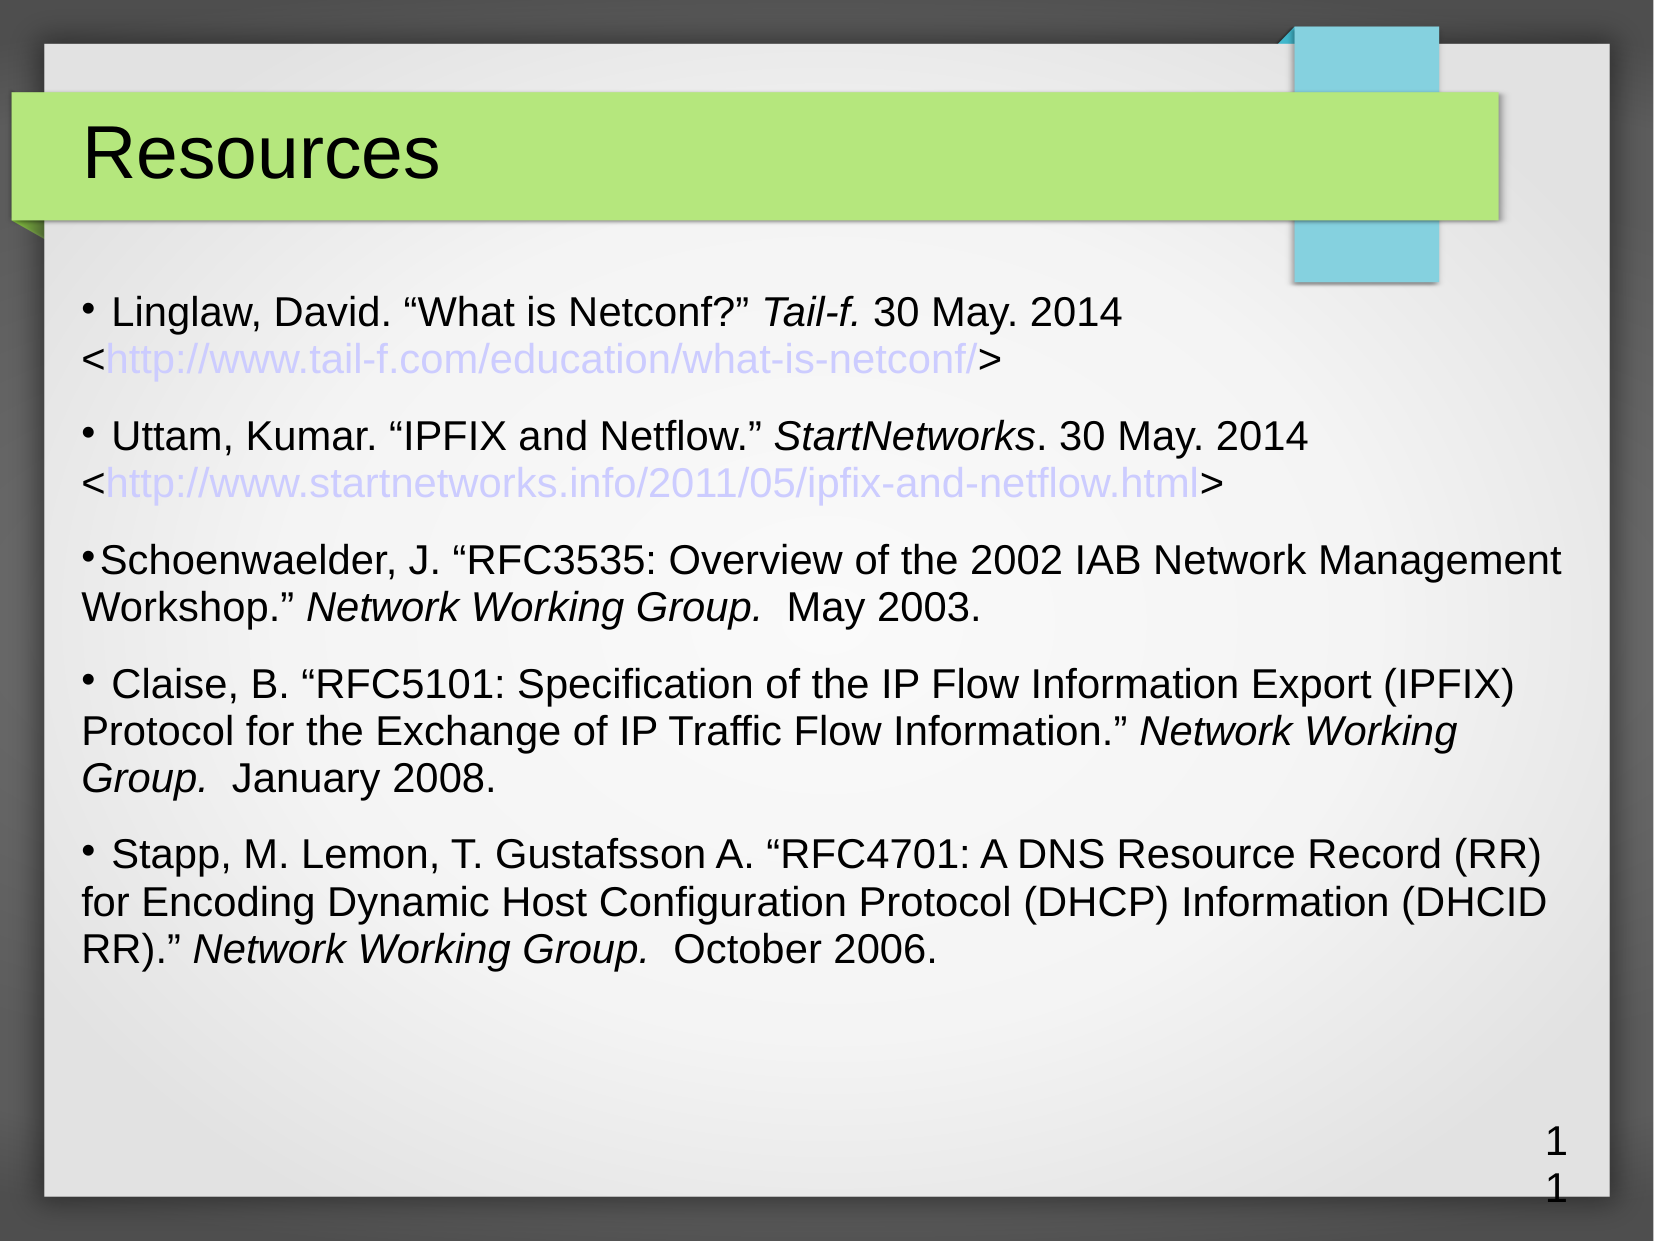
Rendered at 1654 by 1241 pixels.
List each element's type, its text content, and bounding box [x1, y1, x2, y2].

list Linglaw, David. “What is Netconf?” Tail-f. 30 May. 2014 <http://www.tail-f.com/education/what-is-netconf/> Uttam, Kumar. “IPFIX and Netflow.” StartNetworks. 30 May. 2014 <http://www.startnetworks.info/2011/05/ipfix-and-netflow.html> Schoenwaelder, J. “RFC3535: Overview of the 2002 IAB Network Management Workshop.” Network Working Group. May 2003. Claise, B. “RFC5101: Specification of the IP Flow Information Export (IPFIX) Protocol for the Exchange of IP Traffic Flow Information.” Network Working Group. January 2008. Stapp, M. Lemon, T. Gustafsson A. “RFC4701: A DNS Resource Record (RR) for Encoding Dynamic Host Configuration Protocol (DHCP) Information (DHCID RR).” Network Working Group. October 2006. [81, 285, 1590, 1005]
picture [0, 0, 1654, 1241]
text_box 11 [1529, 1110, 1606, 1172]
title Resources [82, 94, 1264, 213]
